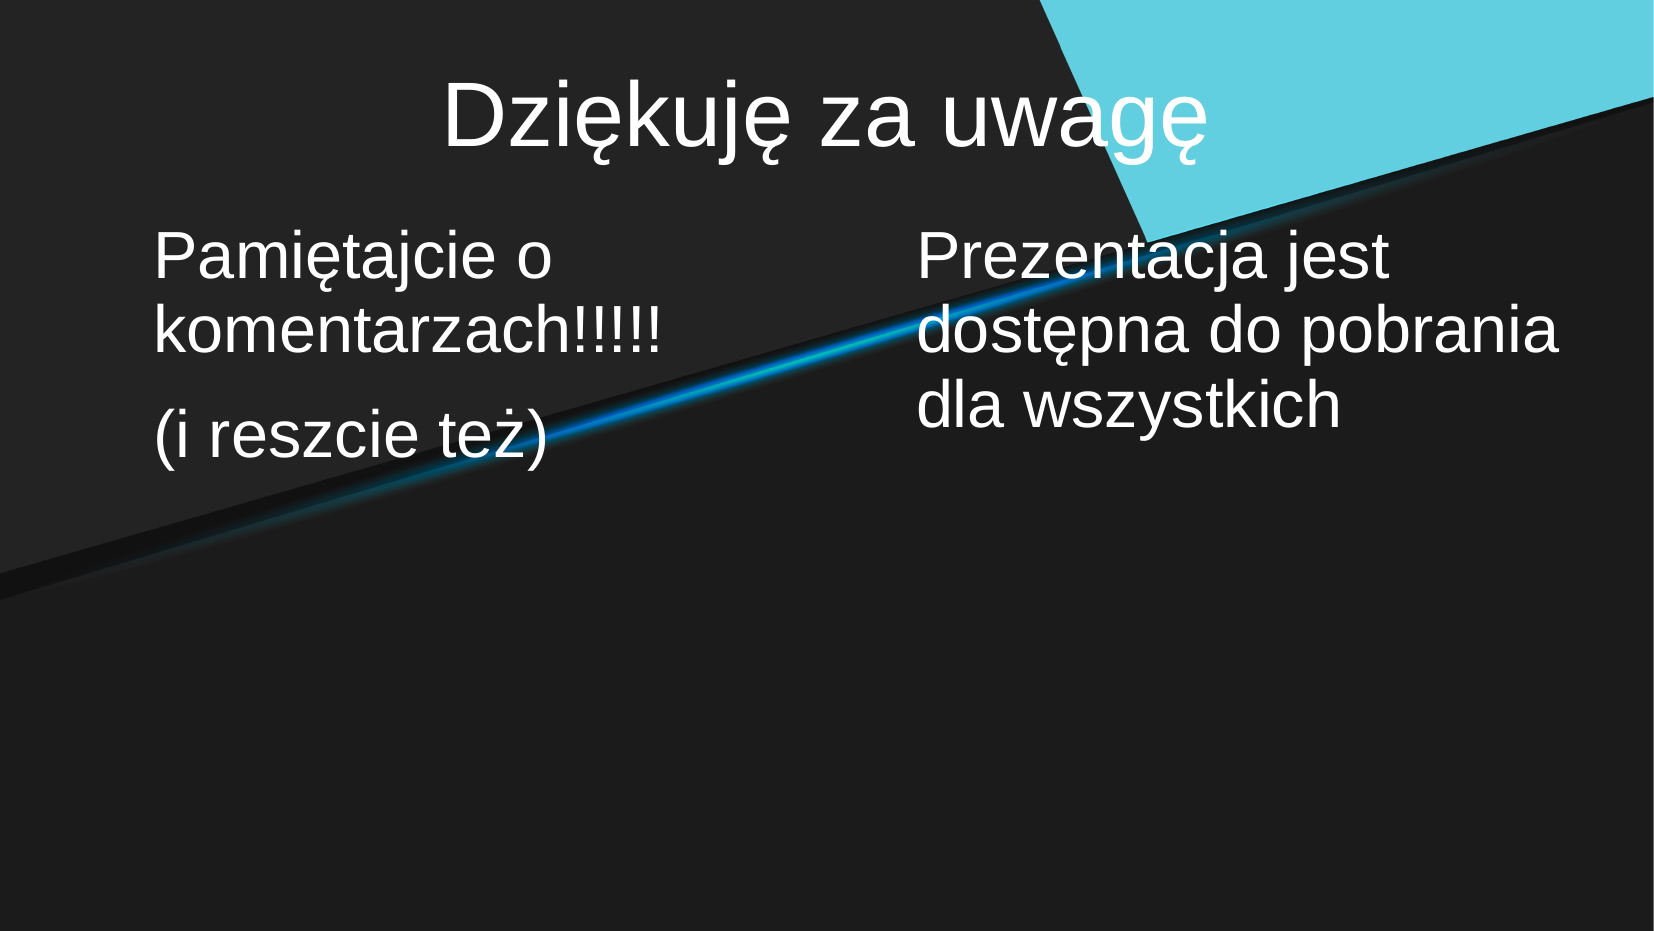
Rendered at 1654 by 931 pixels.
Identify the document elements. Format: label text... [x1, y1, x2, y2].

picture [0, 0, 1654, 931]
list Pamiętajcie o komentarzach!!!!! (i reszcie też) [82, 217, 809, 758]
title Dziękuję za uwagę [82, 37, 1571, 193]
list Prezentacja jest dostępna do pobrania dla wszystkich [845, 217, 1572, 758]
